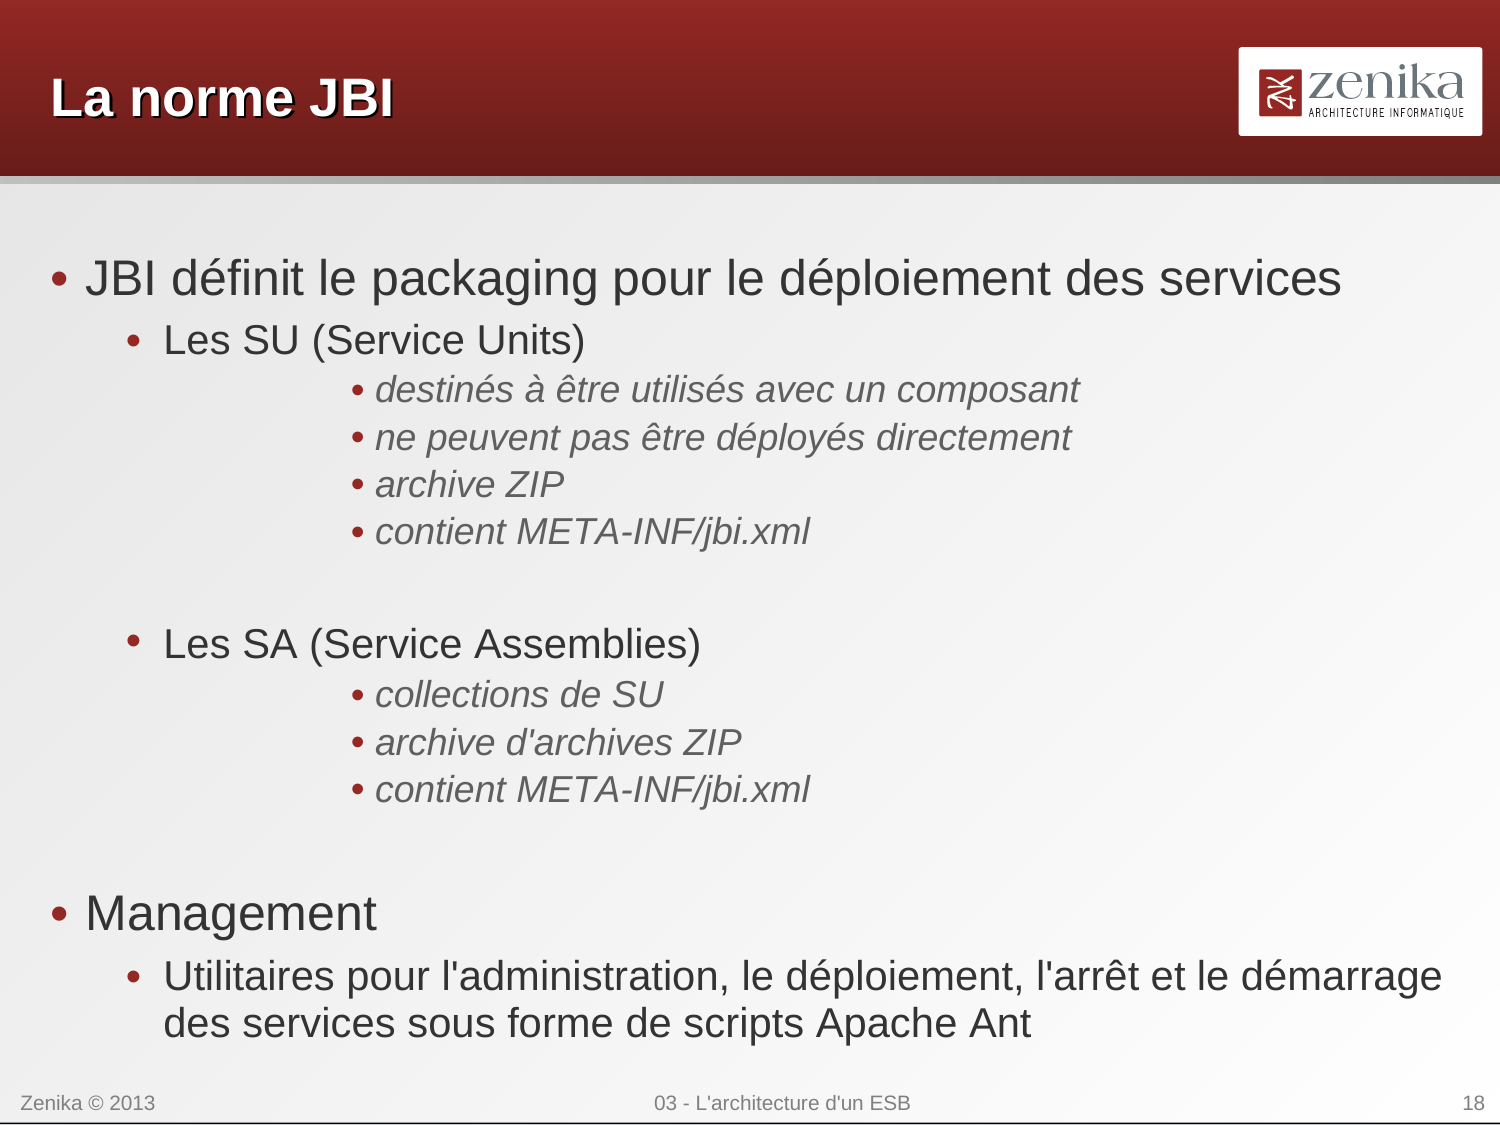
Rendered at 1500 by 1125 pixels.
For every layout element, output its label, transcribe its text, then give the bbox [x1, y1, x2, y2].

list JBI définit le packaging pour le déploiement des services Les SU (Service Units) destinés à être utilisés avec un composant ne peuvent pas être déployés directement archive ZIP contient META-INF/jbi.xml Les SA (Service Assemblies) collections de SU archive d'archives ZIP contient META-INF/jbi.xml Management Utilitaires pour l'administration, le déploiement, l'arrêt et le démarrage des services sous forme de scripts Apache Ant [50, 250, 1477, 1064]
picture [1257, 58, 1464, 125]
title La norme JBI [50, 22, 1206, 172]
